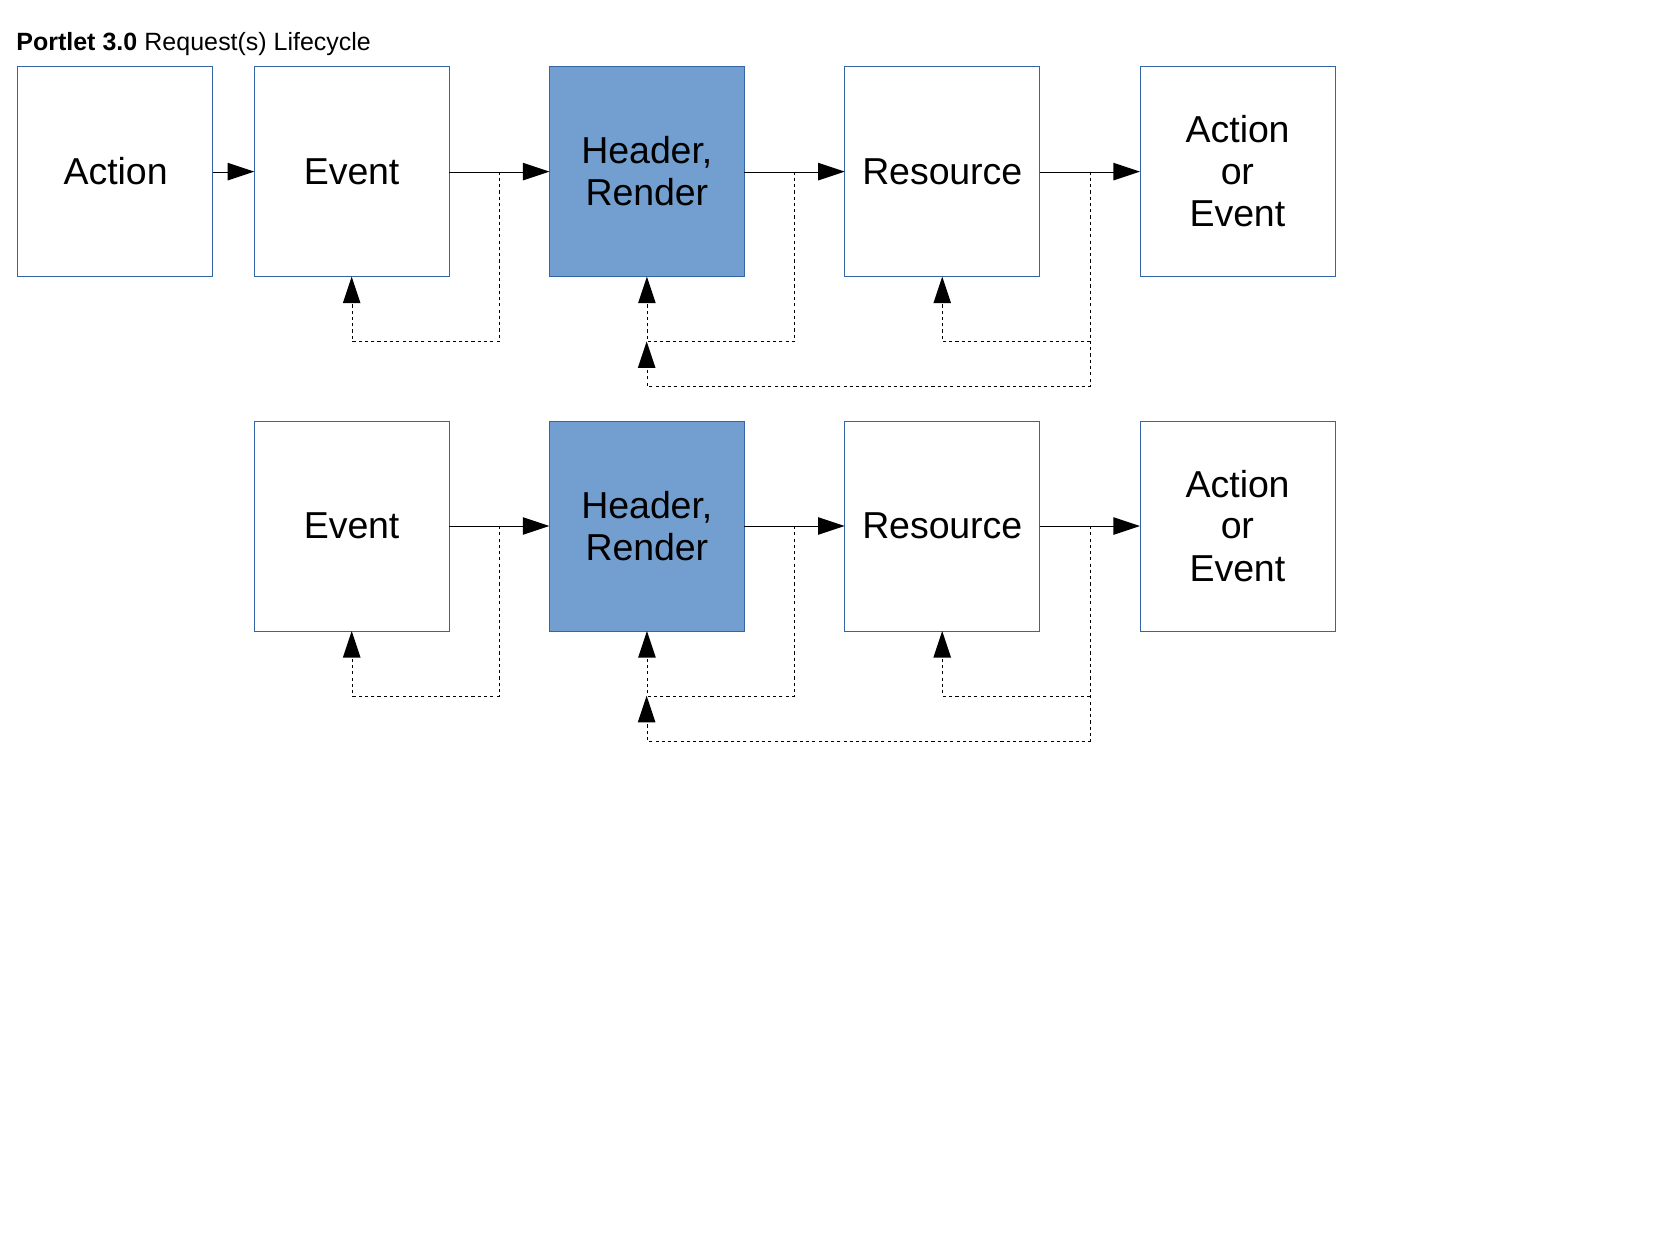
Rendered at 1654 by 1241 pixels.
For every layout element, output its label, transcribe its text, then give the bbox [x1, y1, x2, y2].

text_box Action or Event [1140, 421, 1336, 632]
text_box Resource [844, 66, 1040, 277]
text_box Header, Render [549, 421, 745, 632]
text_box Header, Render [549, 66, 745, 277]
text_box Event [254, 421, 450, 632]
text_box Action [17, 66, 213, 277]
text_box Action or Event [1140, 66, 1336, 277]
text_box Event [254, 66, 450, 277]
text_box Portlet 3.0 Request(s) Lifecycle [1, 20, 386, 64]
text_box Resource [844, 421, 1040, 632]
